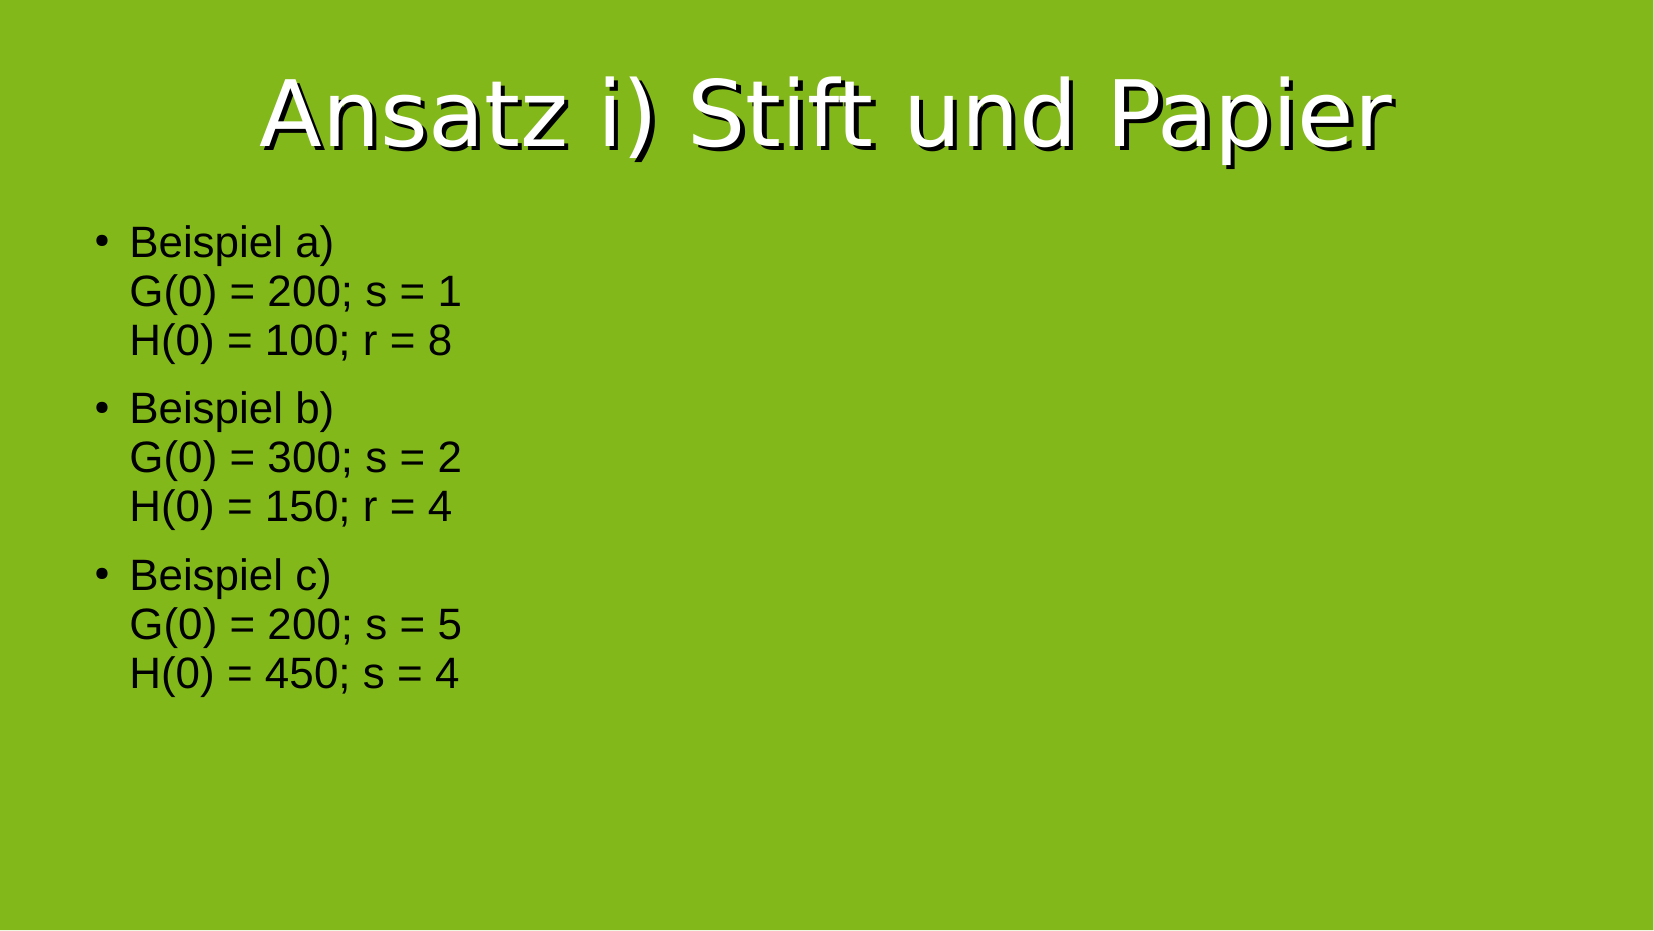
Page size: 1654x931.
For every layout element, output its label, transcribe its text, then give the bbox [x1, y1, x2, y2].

list Beispiel a) G(0) = 200; s = 1 H(0) = 100; r = 8 Beispiel b) G(0) = 300; s = 2 H(0) = 150; r = 4 Beispiel c) G(0) = 200; s = 5 H(0) = 450; s = 4 [82, 217, 1571, 758]
title Ansatz i) Stift und Papier [82, 37, 1571, 193]
